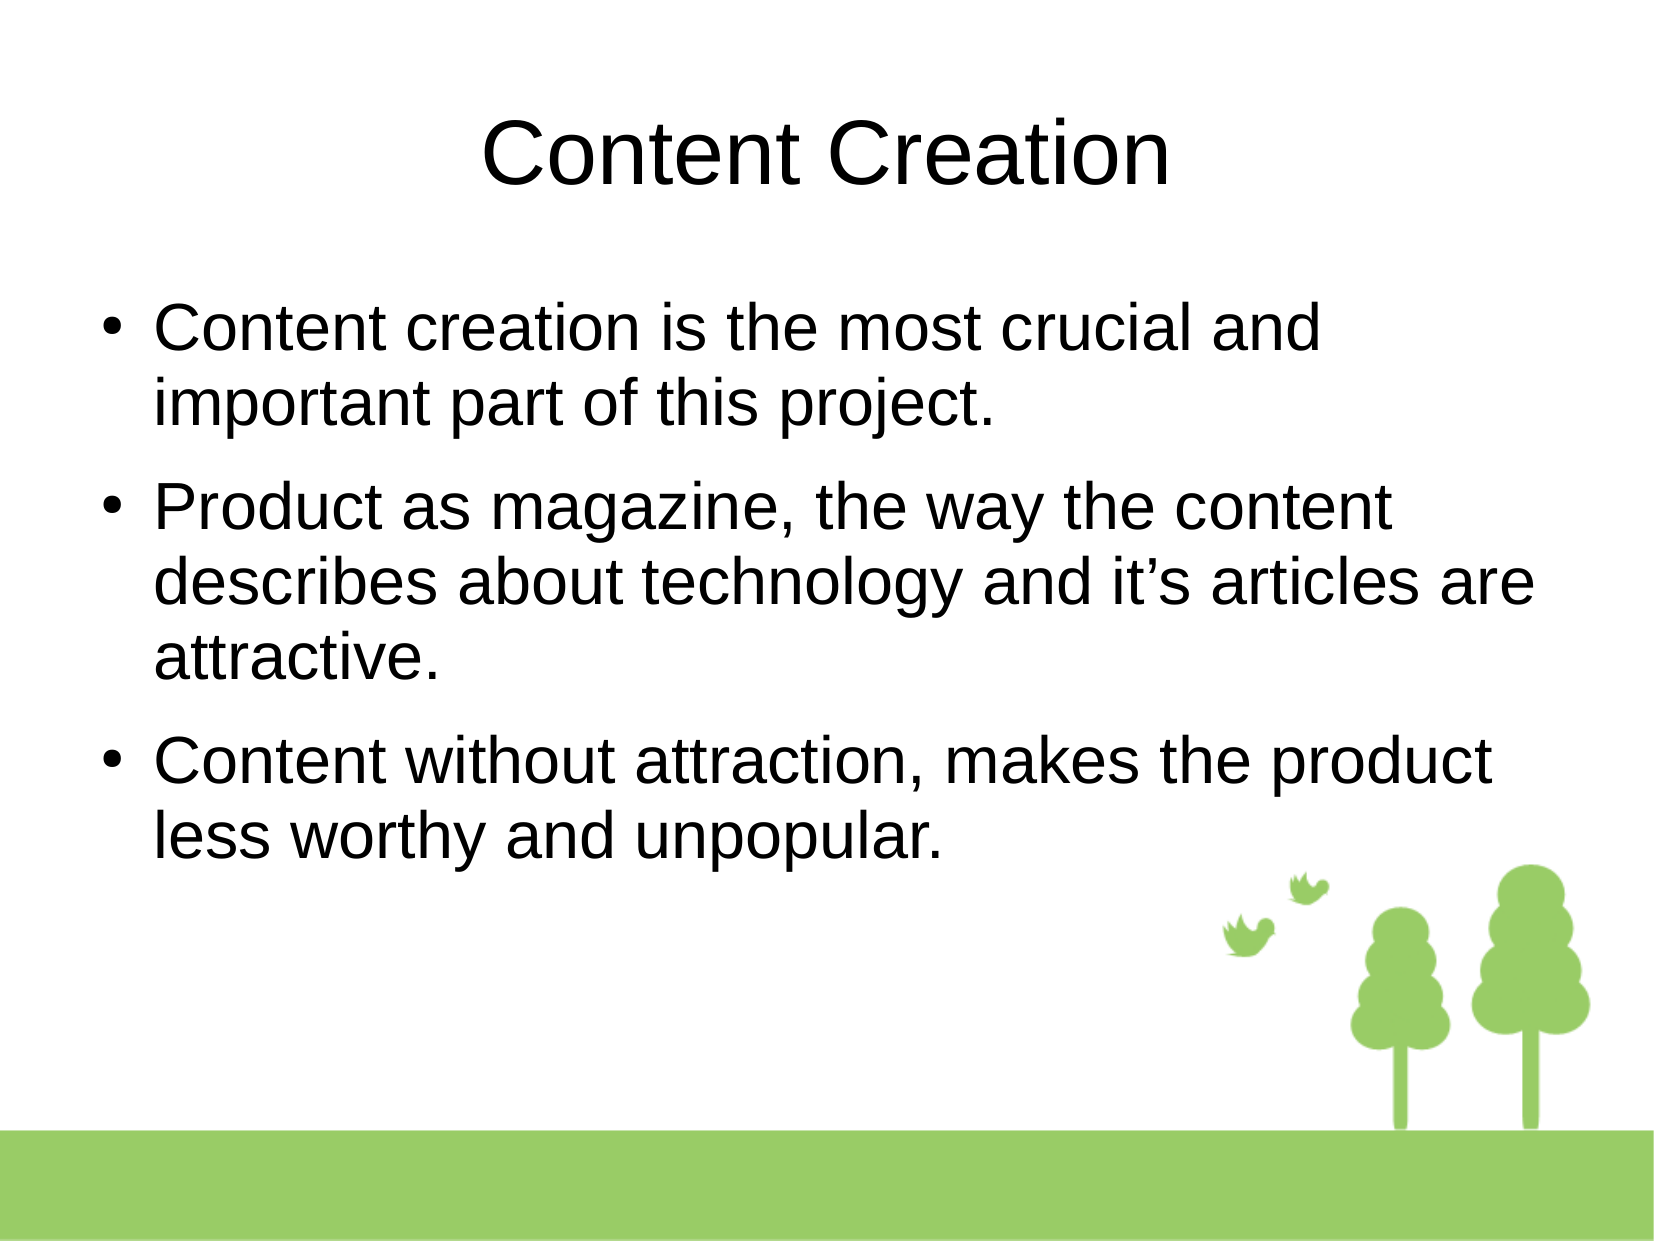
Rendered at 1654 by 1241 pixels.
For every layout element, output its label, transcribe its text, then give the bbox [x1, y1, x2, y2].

picture [0, 0, 1654, 1241]
title Content Creation [82, 49, 1571, 257]
list Content creation is the most crucial and important part of this project. Product as magazine, the way the content describes about technology and it’s articles are attractive. Content without attraction, makes the product less worthy and unpopular. [82, 290, 1571, 1010]
